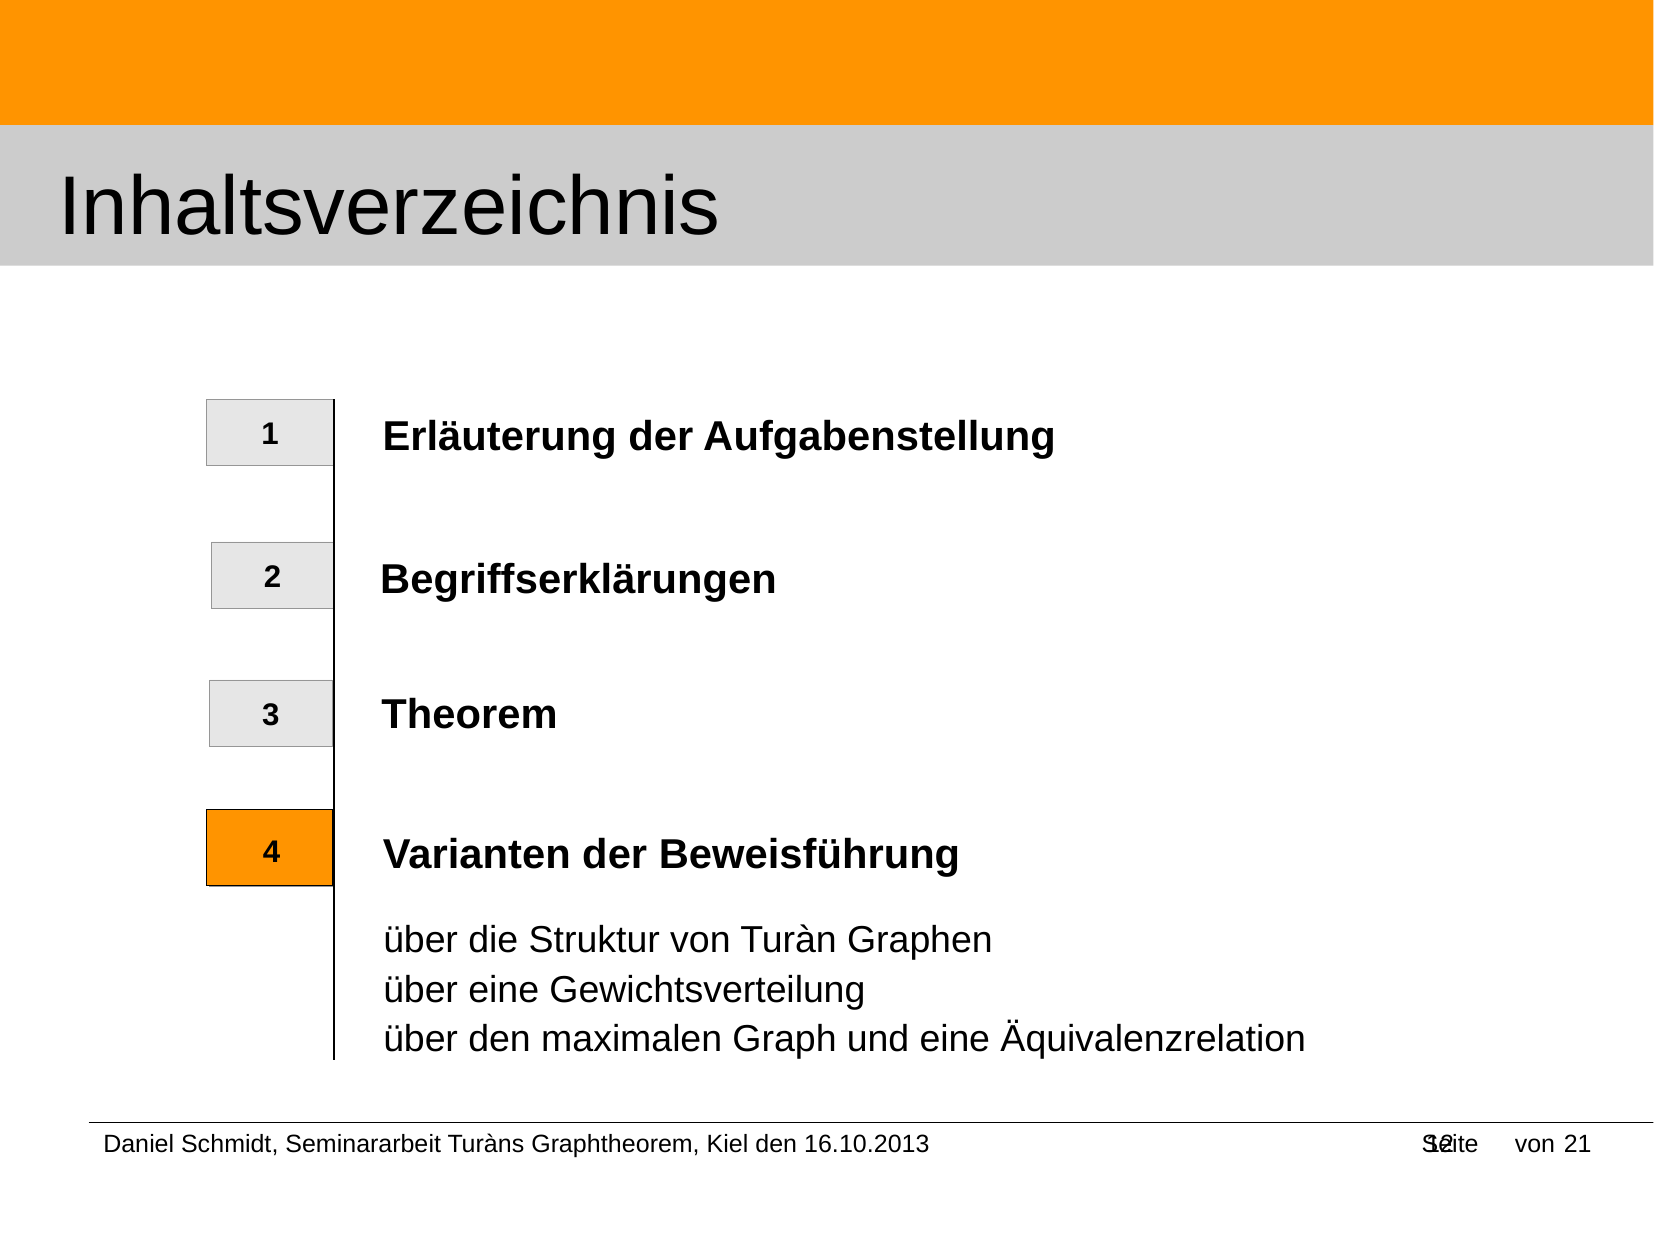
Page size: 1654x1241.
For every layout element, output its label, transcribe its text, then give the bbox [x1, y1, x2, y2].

text_box [206, 809, 333, 886]
text_box 3 [209, 679, 332, 746]
text_box Varianten der Beweisführung [368, 823, 1063, 885]
text_box Erläuterung der Aufgabenstellung [367, 405, 1077, 468]
text_box <Nummer> [1411, 1122, 1567, 1194]
text_box 2 [211, 541, 333, 608]
text_box Seite [1406, 1122, 1411, 1165]
text_box Daniel Schmidt, Seminararbeit Turàns Graphtheorem, Kiel den 16.10.2013 [88, 1122, 975, 1165]
text_box 21 [1548, 1121, 1654, 1193]
list über die Struktur von Turàn Graphen über eine Gewichtsverteilung über den maximalen Graph und eine Äquivalenzrelation [375, 885, 1359, 1094]
text_box Theorem [366, 683, 928, 745]
text_box 4 [248, 826, 296, 886]
title Inhaltsverzeichnis [50, 143, 1359, 260]
text_box 1 [206, 399, 333, 466]
text_box Begriffserklärungen [365, 548, 927, 610]
